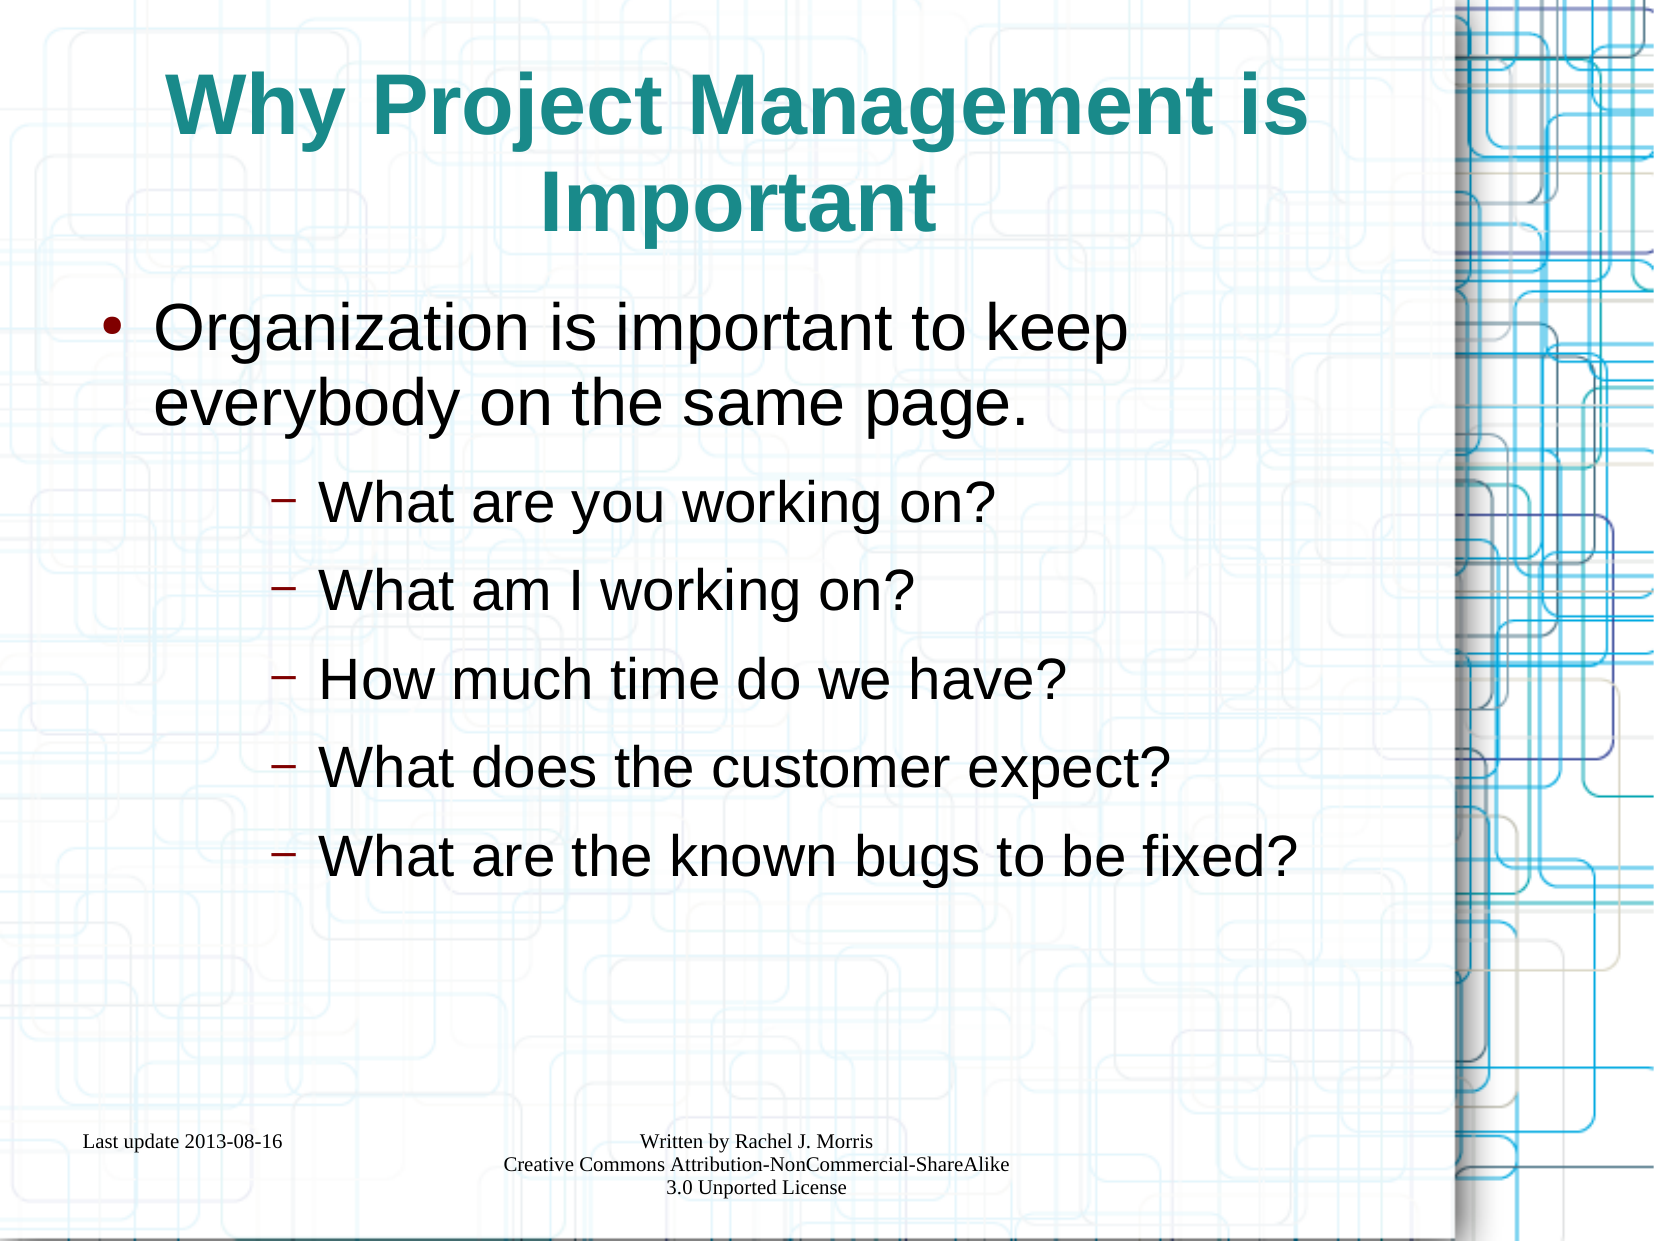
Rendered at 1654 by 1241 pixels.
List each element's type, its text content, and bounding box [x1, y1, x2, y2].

picture [0, 0, 1654, 1241]
title Why Project Management is Important [59, 49, 1418, 257]
list Organization is important to keep everybody on the same page. What are you working on? What am I working on? How much time do we have? What does the customer expect? What are the known bugs to be fixed? [82, 290, 1418, 1010]
